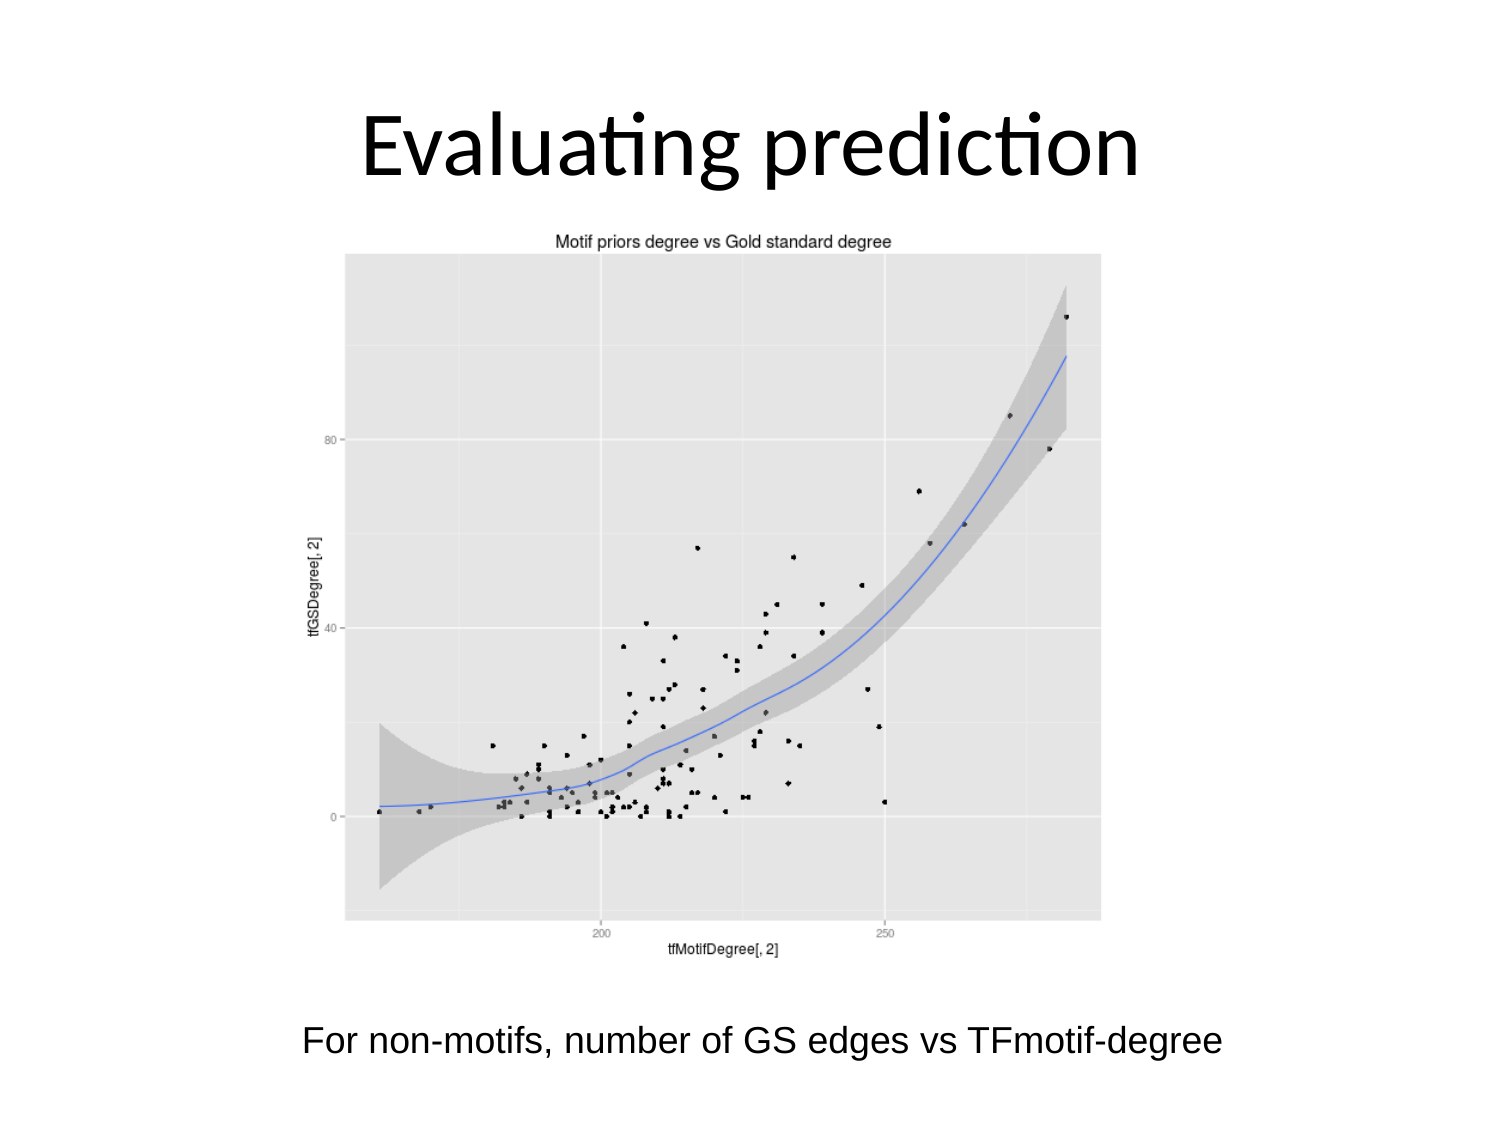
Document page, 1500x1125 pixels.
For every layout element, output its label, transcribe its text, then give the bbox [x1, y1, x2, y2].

picture [291, 206, 1124, 971]
title Evaluating prediction [76, 45, 1427, 233]
text_box For non-motifs, number of GS edges vs TFmotif-degree [287, 1012, 1239, 1070]
